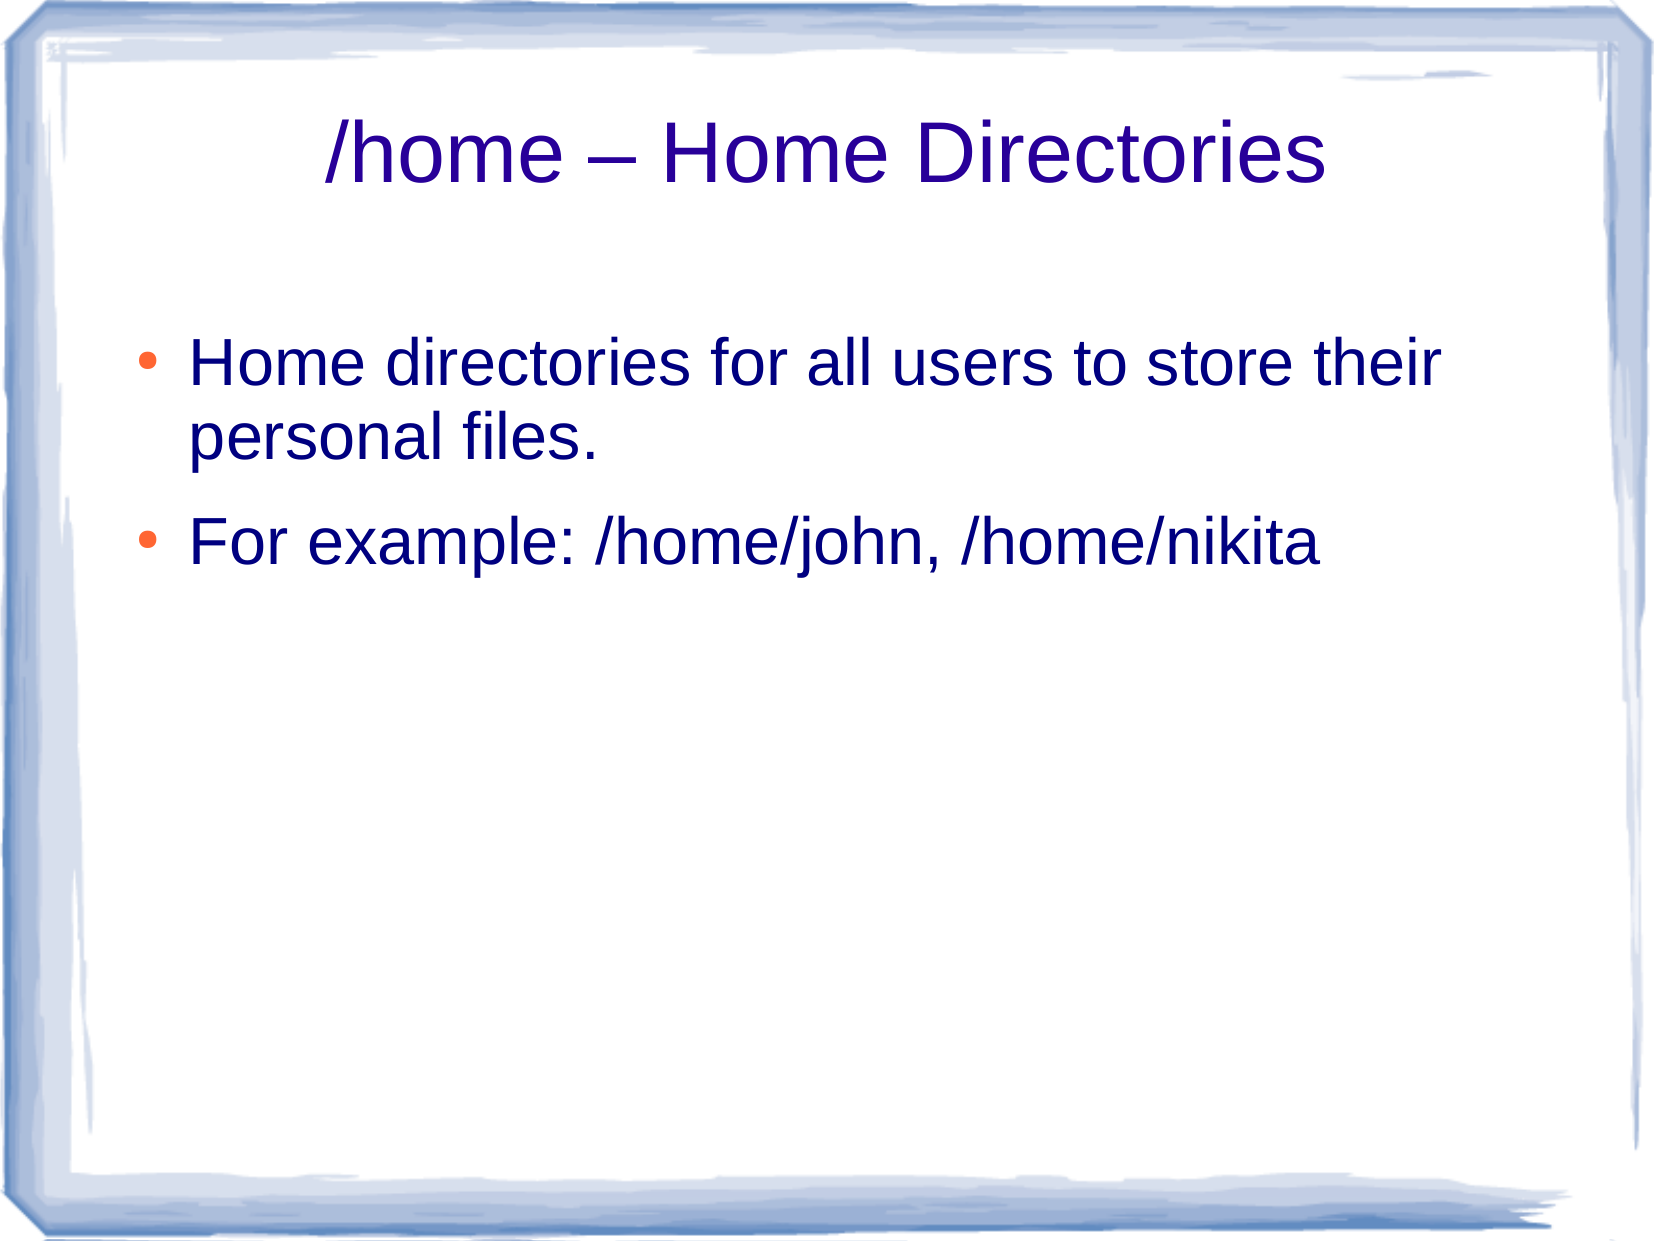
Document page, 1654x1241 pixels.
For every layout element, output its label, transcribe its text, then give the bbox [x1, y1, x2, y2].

picture [0, 0, 1654, 1241]
list Home directories for all users to store their personal files. For example: /home/john, /home/nikita [118, 324, 1571, 1045]
title /home – Home Directories [82, 49, 1571, 257]
